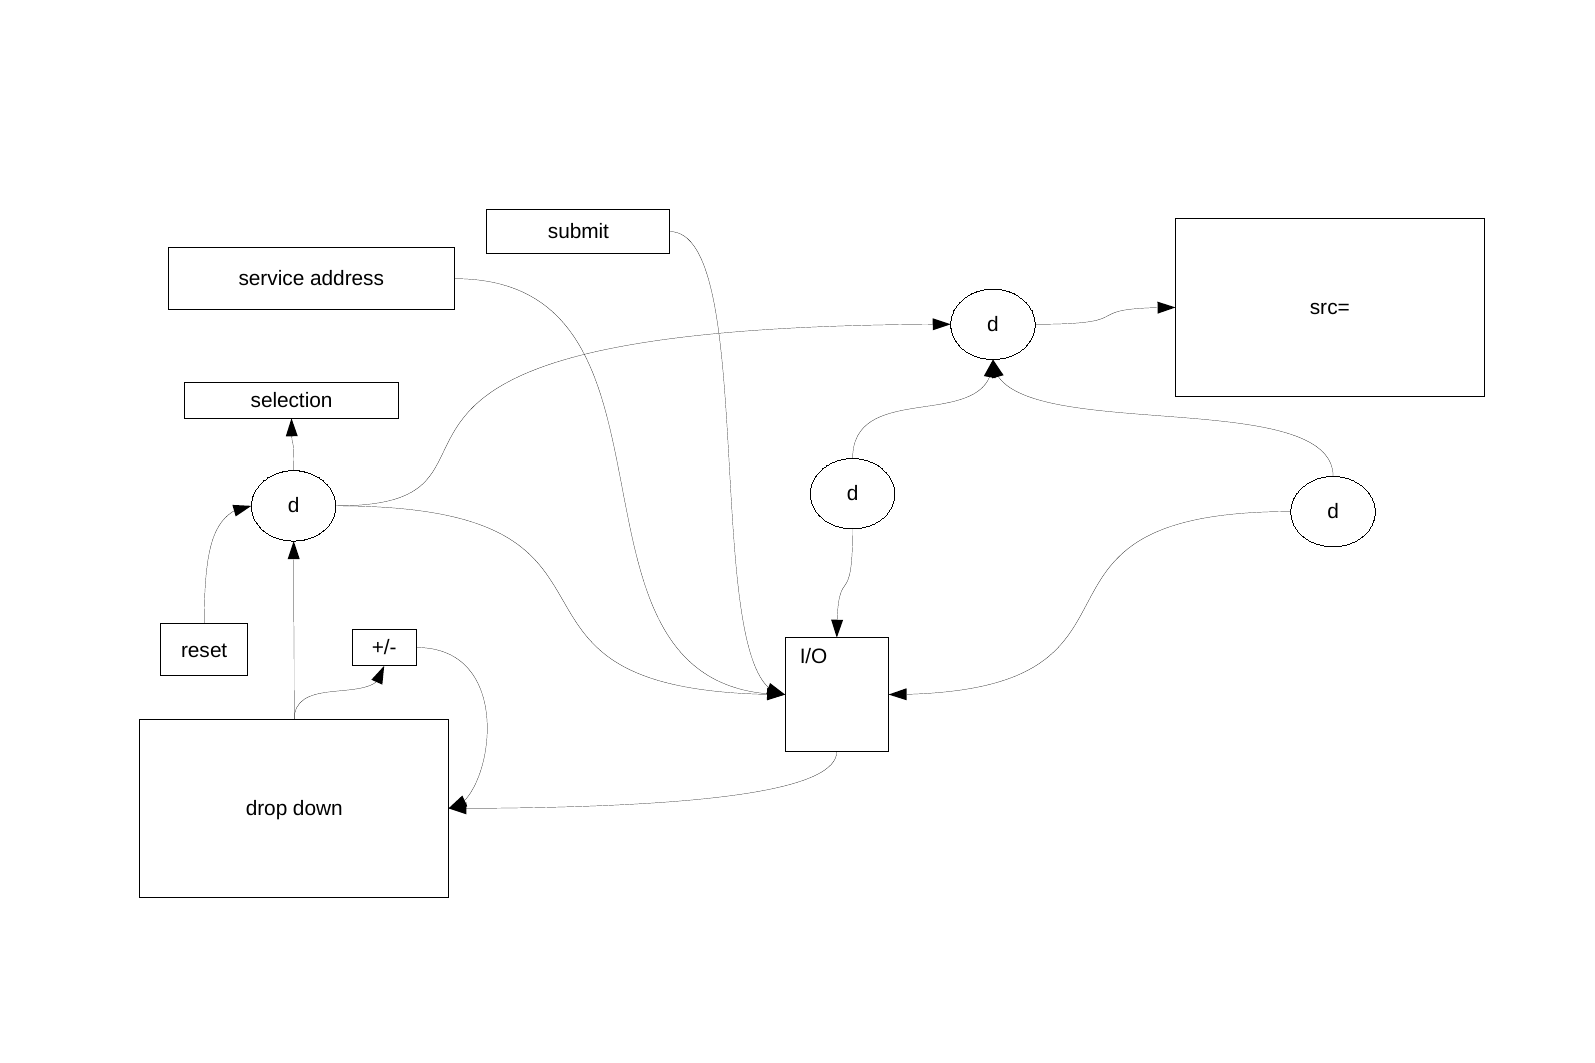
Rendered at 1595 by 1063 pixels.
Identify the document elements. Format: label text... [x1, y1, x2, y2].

text_box service address [168, 247, 455, 310]
text_box selection [184, 382, 399, 419]
text_box d [251, 470, 336, 542]
text_box reset [160, 623, 248, 676]
text_box d [1290, 476, 1376, 547]
text_box drop down [139, 719, 449, 898]
text_box src= [1175, 218, 1485, 397]
text_box +/- [352, 629, 417, 666]
text_box d [950, 289, 1036, 360]
text_box d [810, 458, 895, 529]
text_box I/O [785, 637, 889, 752]
text_box submit [486, 209, 670, 254]
